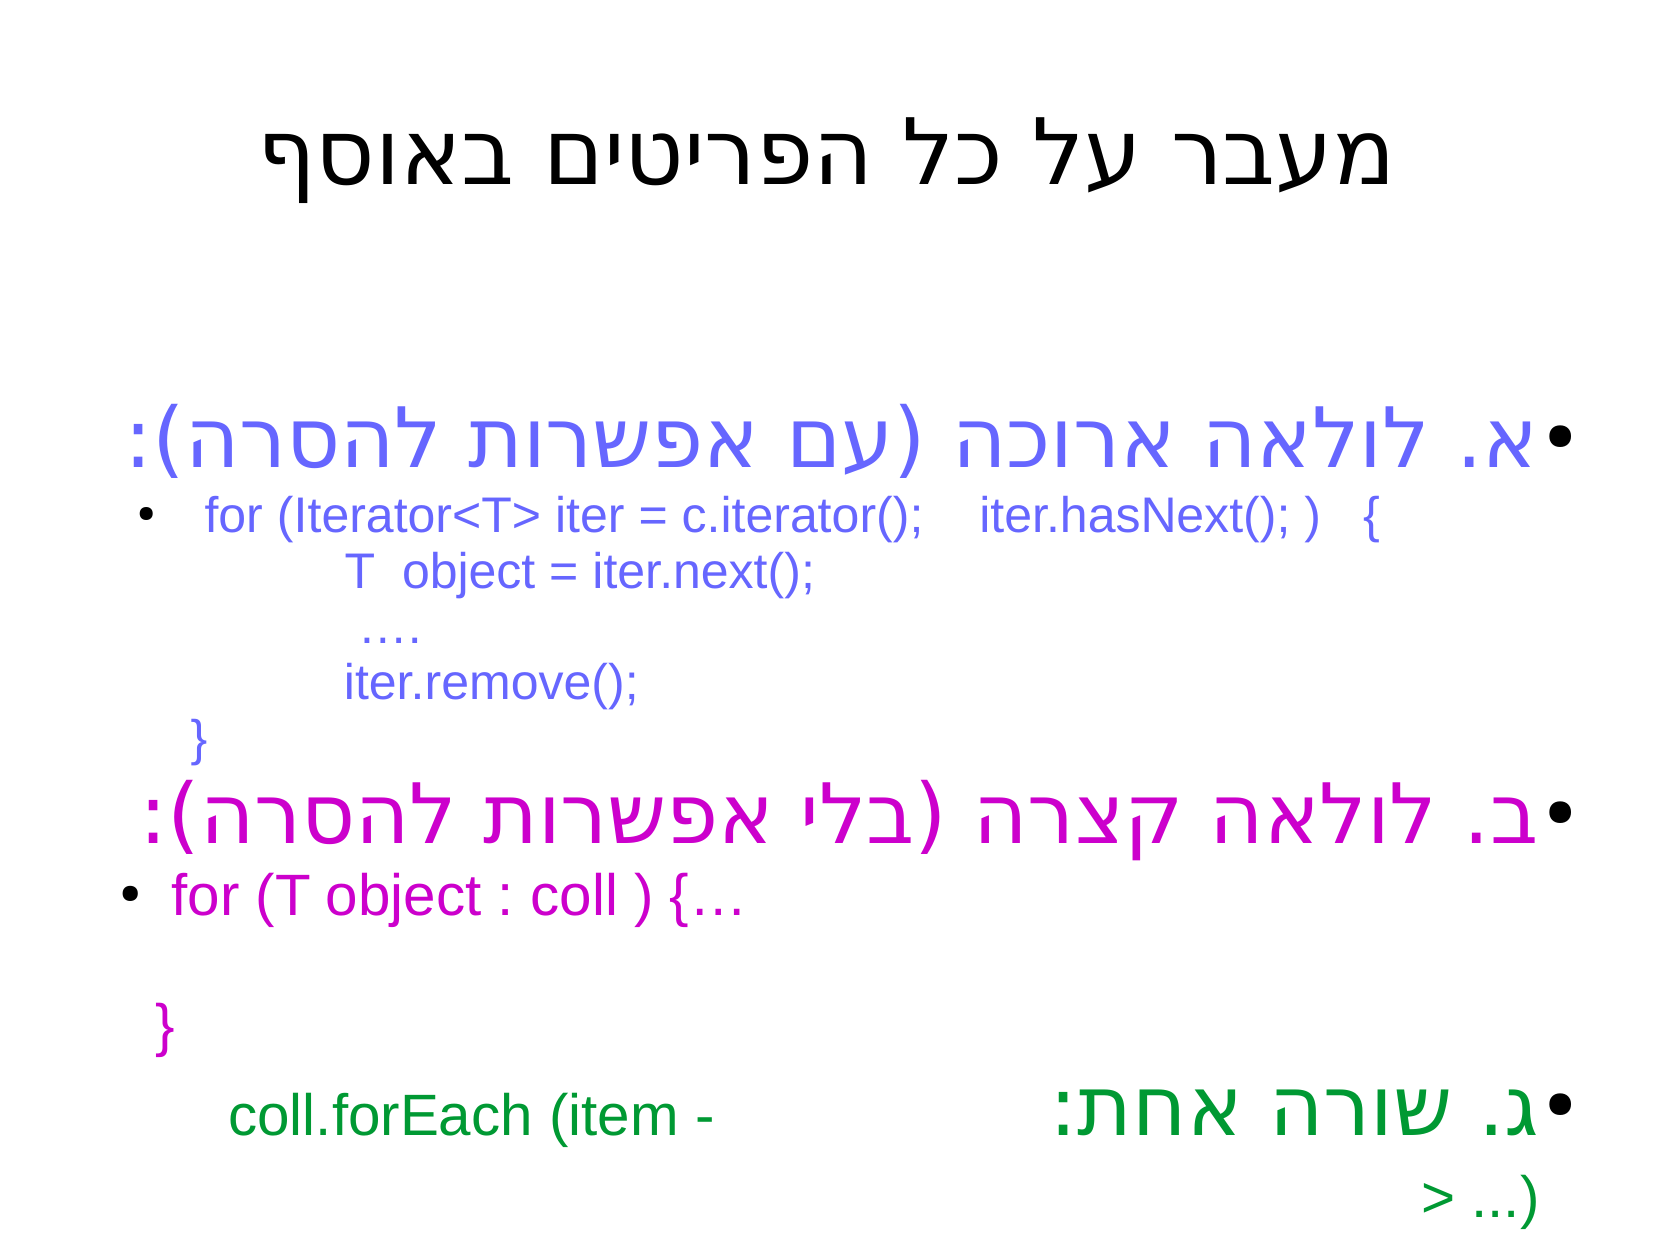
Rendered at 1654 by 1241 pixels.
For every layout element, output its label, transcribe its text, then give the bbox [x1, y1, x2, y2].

title מעבר על כל הפריטים באוסף [82, 49, 1571, 257]
text_box א. לולאה ארוכה (עם אפשרות להסרה): for (Iterator<T> iter = c.iterator(); iter.hasNext(); ) { T object = iter.next(); …. iter.remove(); } ב. לולאה קצרה (בלי אפשרות להסרה): for (T object : coll ) {… } ג. שורה אחת: coll.forEach (item -> ...) [105, 289, 1591, 1201]
